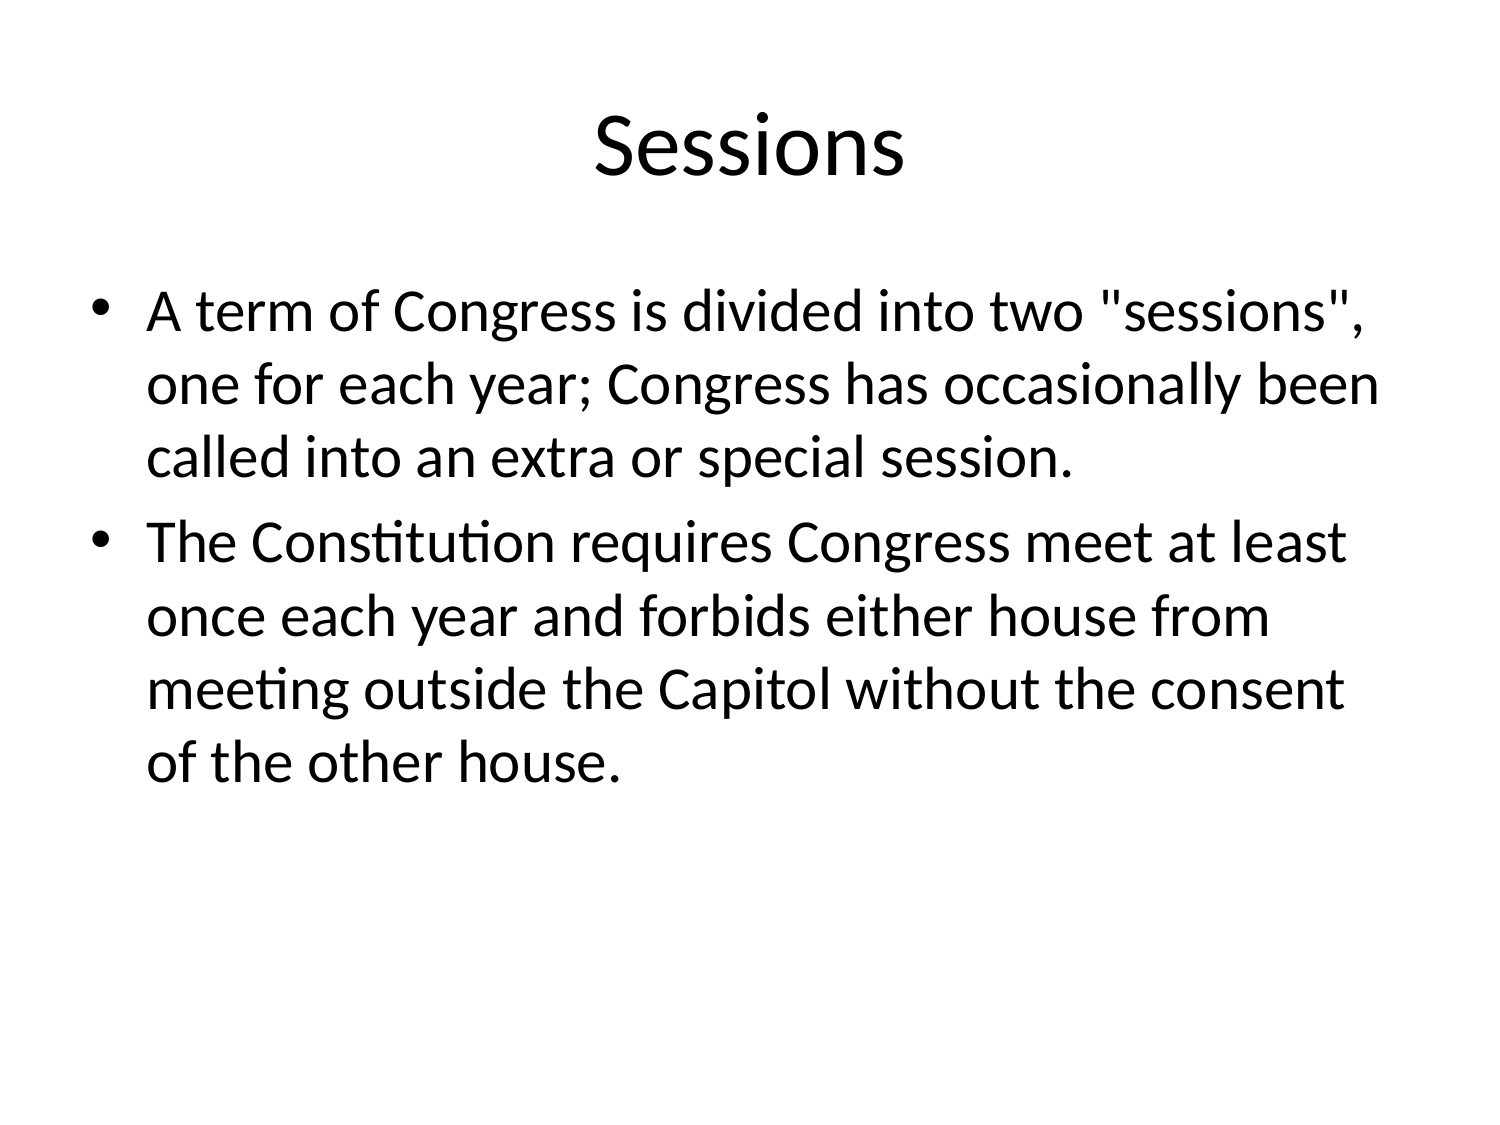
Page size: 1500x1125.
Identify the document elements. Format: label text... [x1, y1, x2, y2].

title Sessions [75, 45, 1425, 233]
list A term of Congress is divided into two "sessions", one for each year; Congress has occasionally been called into an extra or special session. The Constitution requires Congress meet at least once each year and forbids either house from meeting outside the Capitol without the consent of the other house. [75, 262, 1425, 1005]
